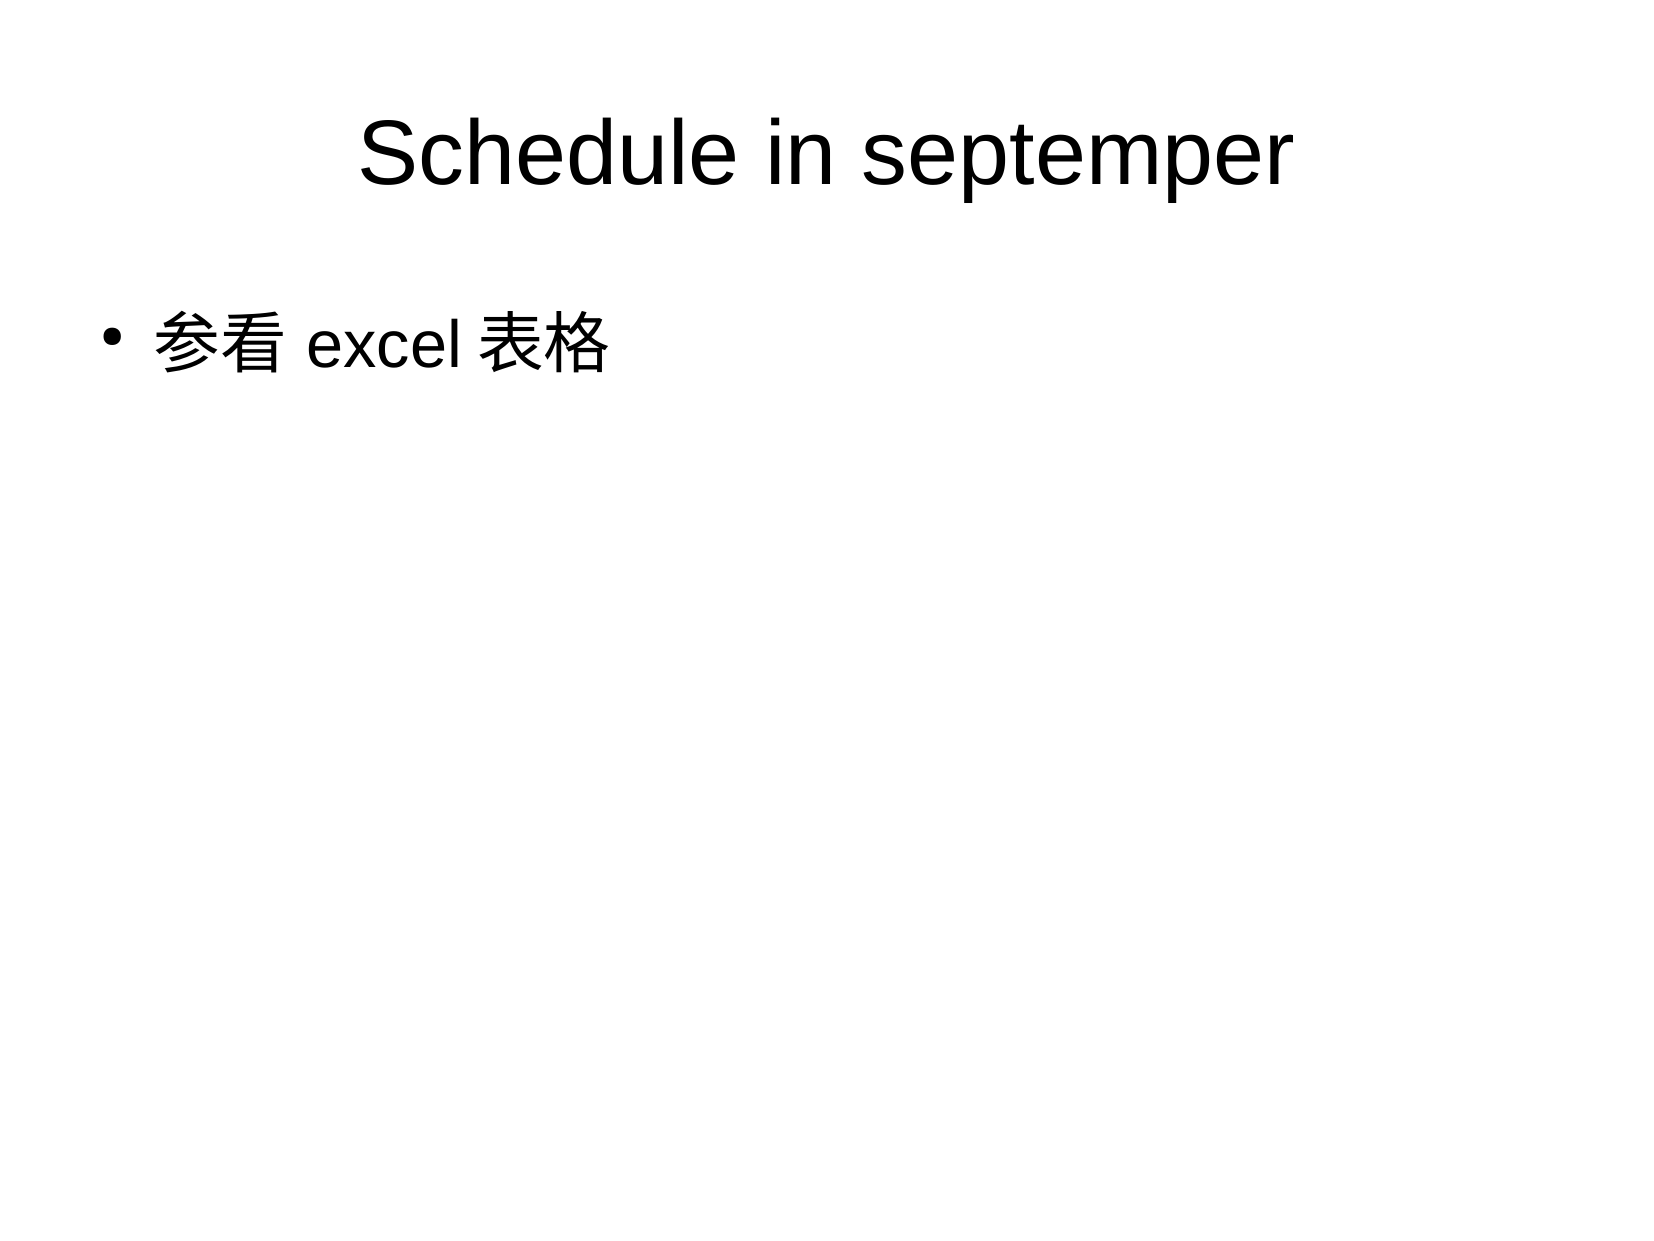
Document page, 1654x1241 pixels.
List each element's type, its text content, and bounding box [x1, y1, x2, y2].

title Schedule in septemper [82, 49, 1571, 257]
list 参看excel表格 [82, 290, 1571, 1010]
